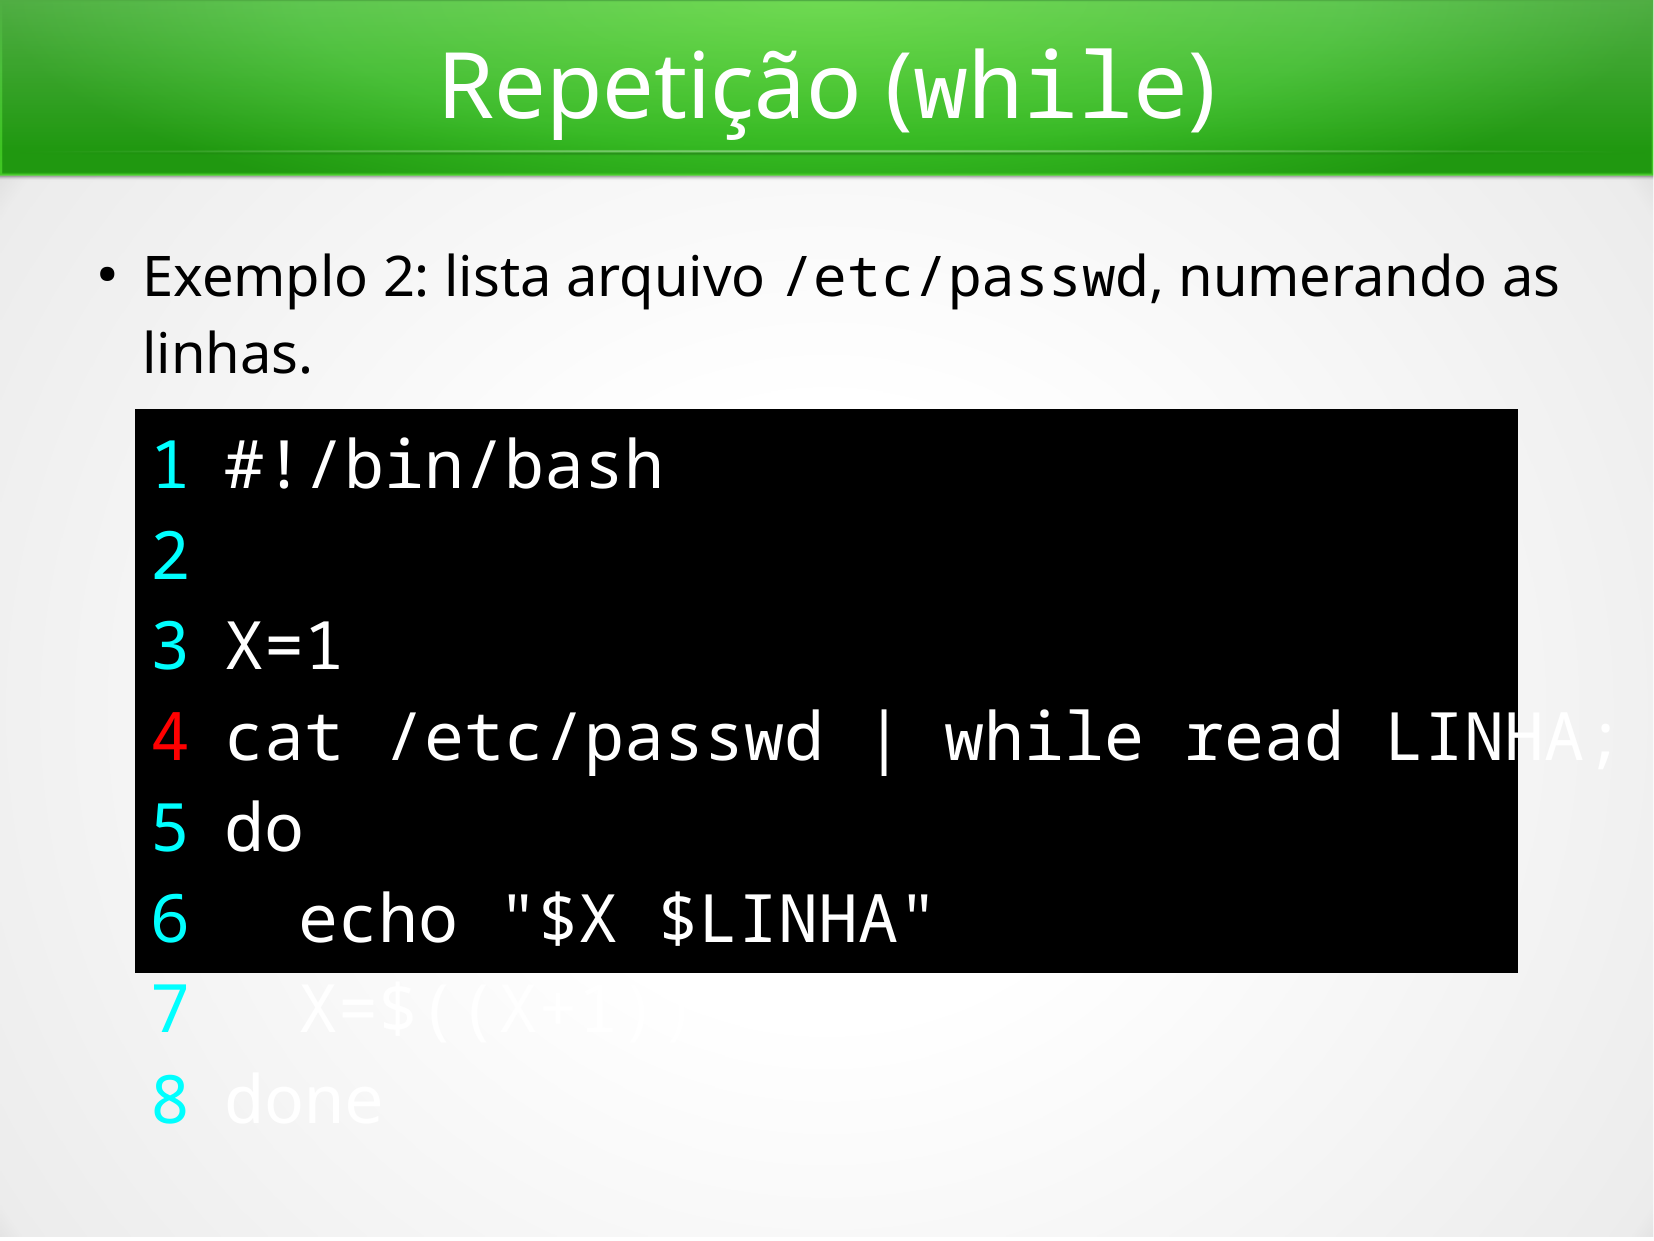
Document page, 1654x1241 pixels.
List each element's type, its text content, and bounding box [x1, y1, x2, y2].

text_box 1 #!/bin/bash 2 3 X=1 4 cat /etc/passwd | while read LINHA; 5 do 6 echo "$X $LINHA" 7 X=$((X+1)) 8 done [135, 409, 1518, 973]
list Exemplo 2: lista arquivo /etc/passwd, numerando as linhas. [82, 237, 1571, 390]
picture [0, 0, 1654, 1237]
title Repetição (while) [82, 11, 1571, 154]
